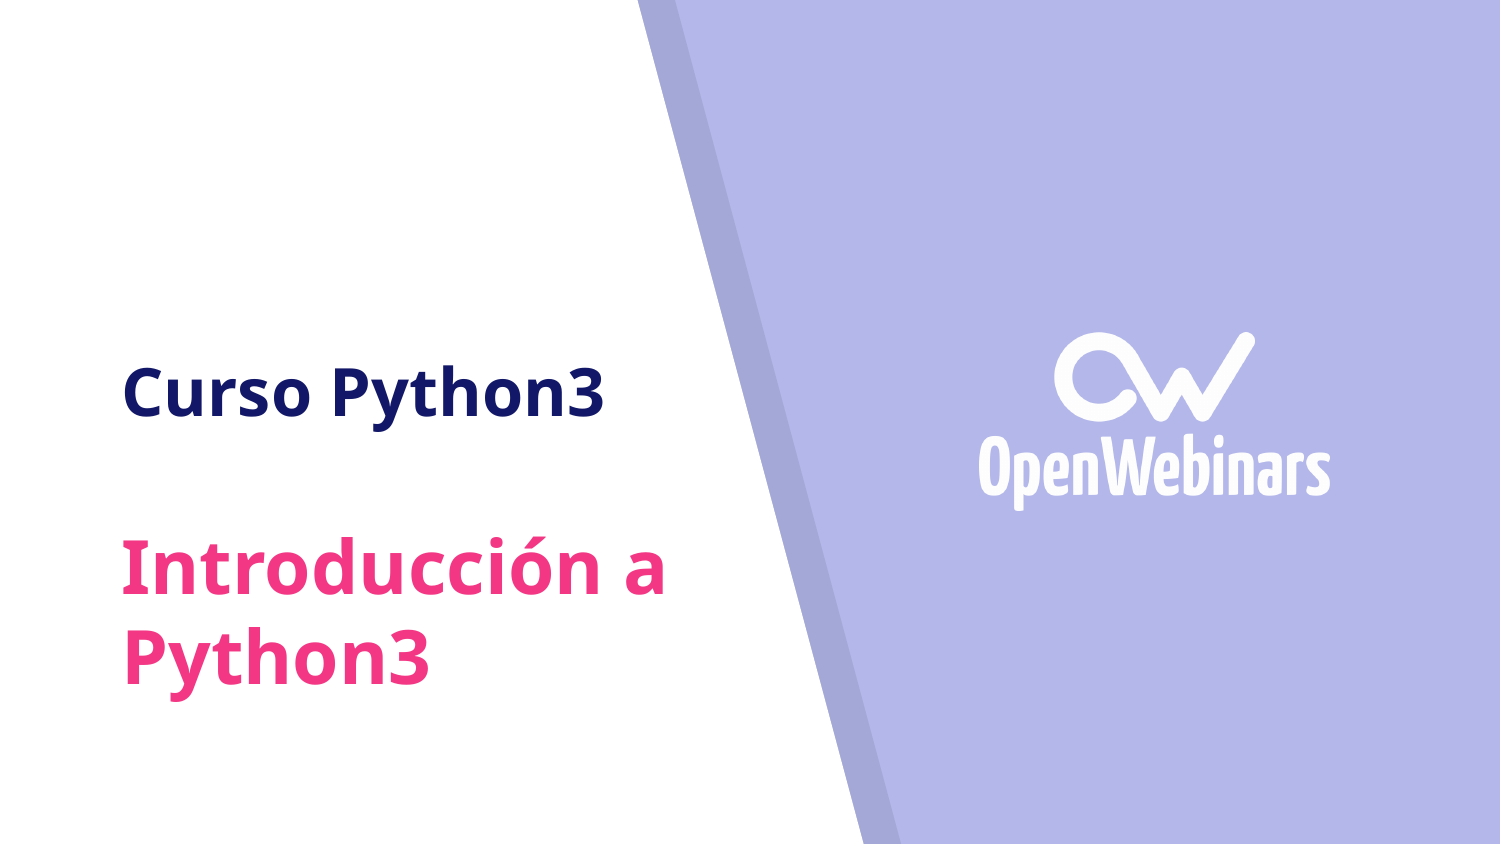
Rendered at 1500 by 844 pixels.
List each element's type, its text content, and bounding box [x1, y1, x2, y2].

picture [979, 332, 1330, 512]
title Curso Python3 Introducción a Python3 [106, 520, 801, 715]
